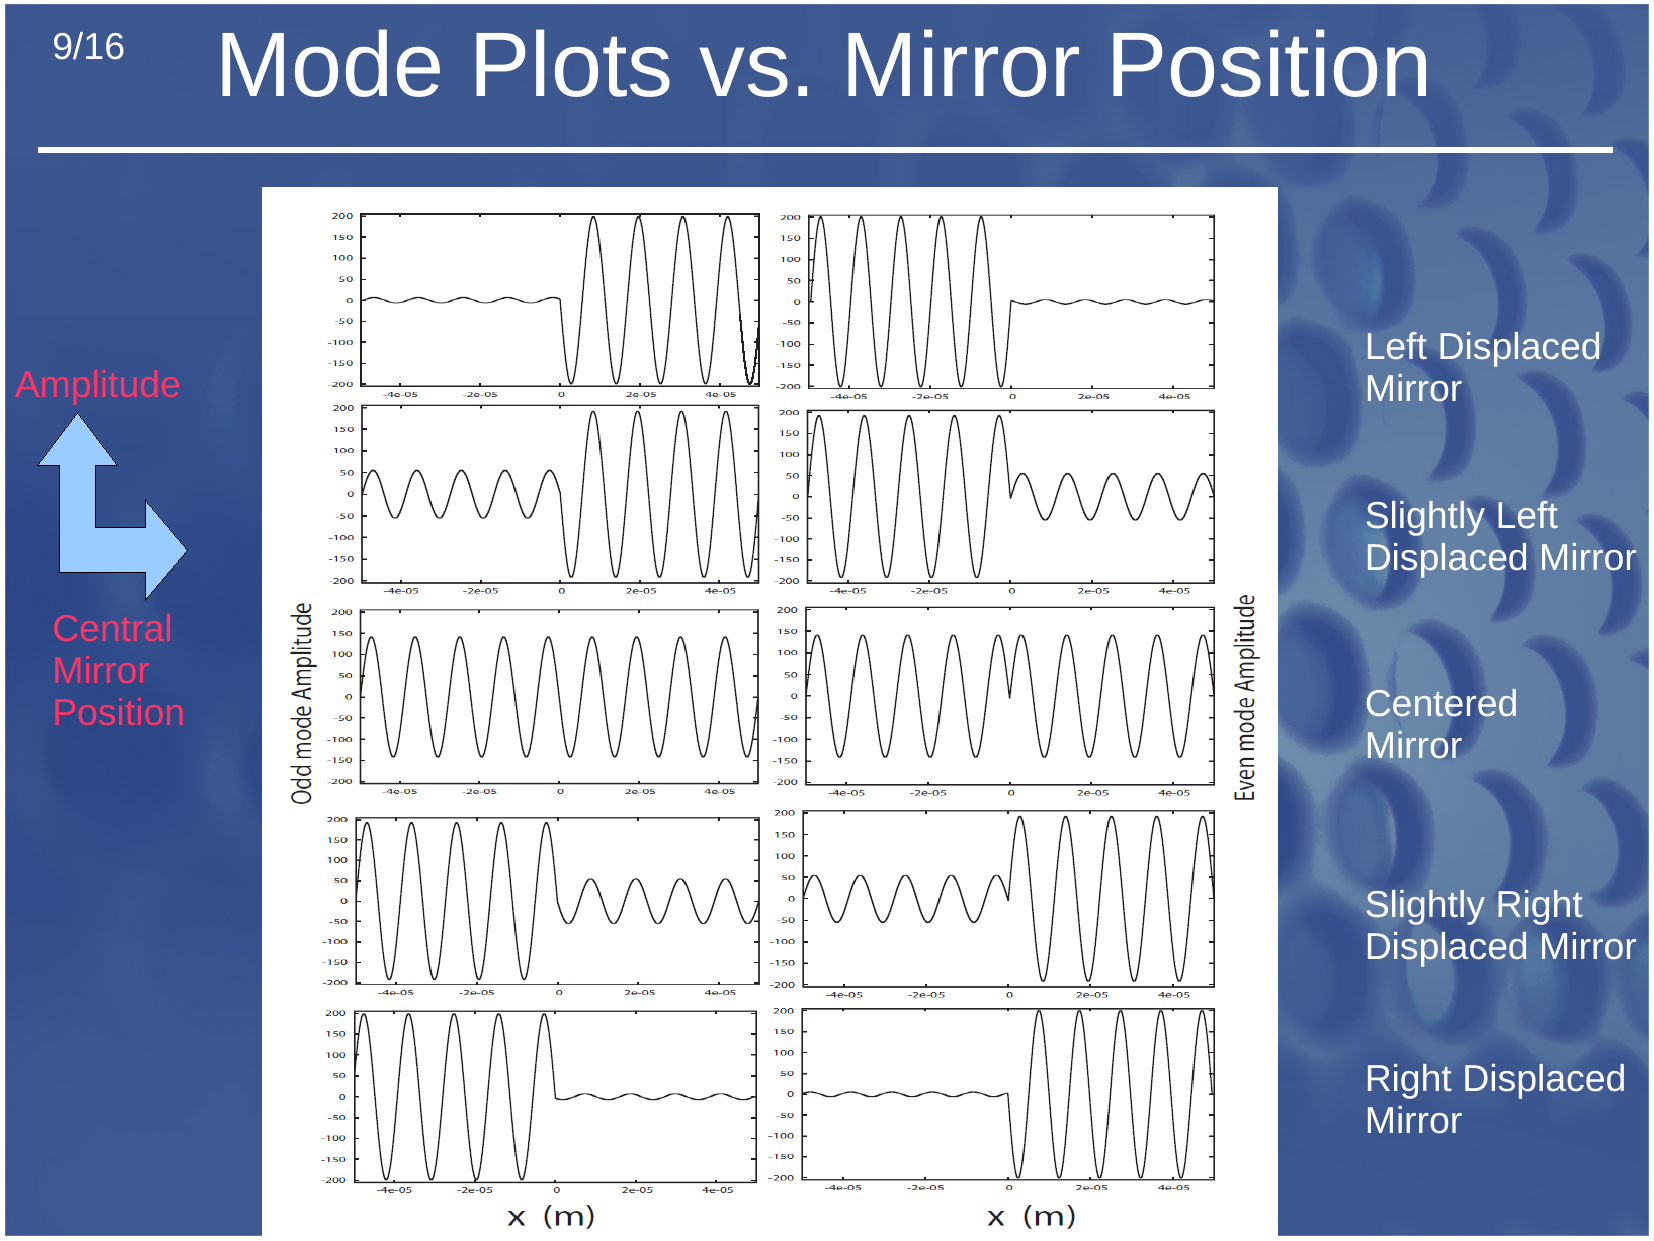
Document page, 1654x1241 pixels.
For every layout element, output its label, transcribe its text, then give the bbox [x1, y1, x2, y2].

text_box Left Displaced Mirror [1350, 318, 1651, 451]
text_box [37, 412, 188, 600]
text_box Centered Mirror [1350, 675, 1613, 788]
title Mode Plots vs. Mirror Position [75, 0, 1576, 147]
text_box Amplitude [0, 355, 262, 413]
text_box Slightly Right Displaced Mirror [1350, 876, 1654, 976]
text_box Right Displaced Mirror [1350, 1050, 1651, 1163]
picture [0, 0, 1654, 1241]
text_box Central Mirror Position [37, 600, 262, 751]
text_box Slightly Left Displaced Mirror [1350, 487, 1654, 601]
text_box 9/16 [37, 18, 147, 76]
